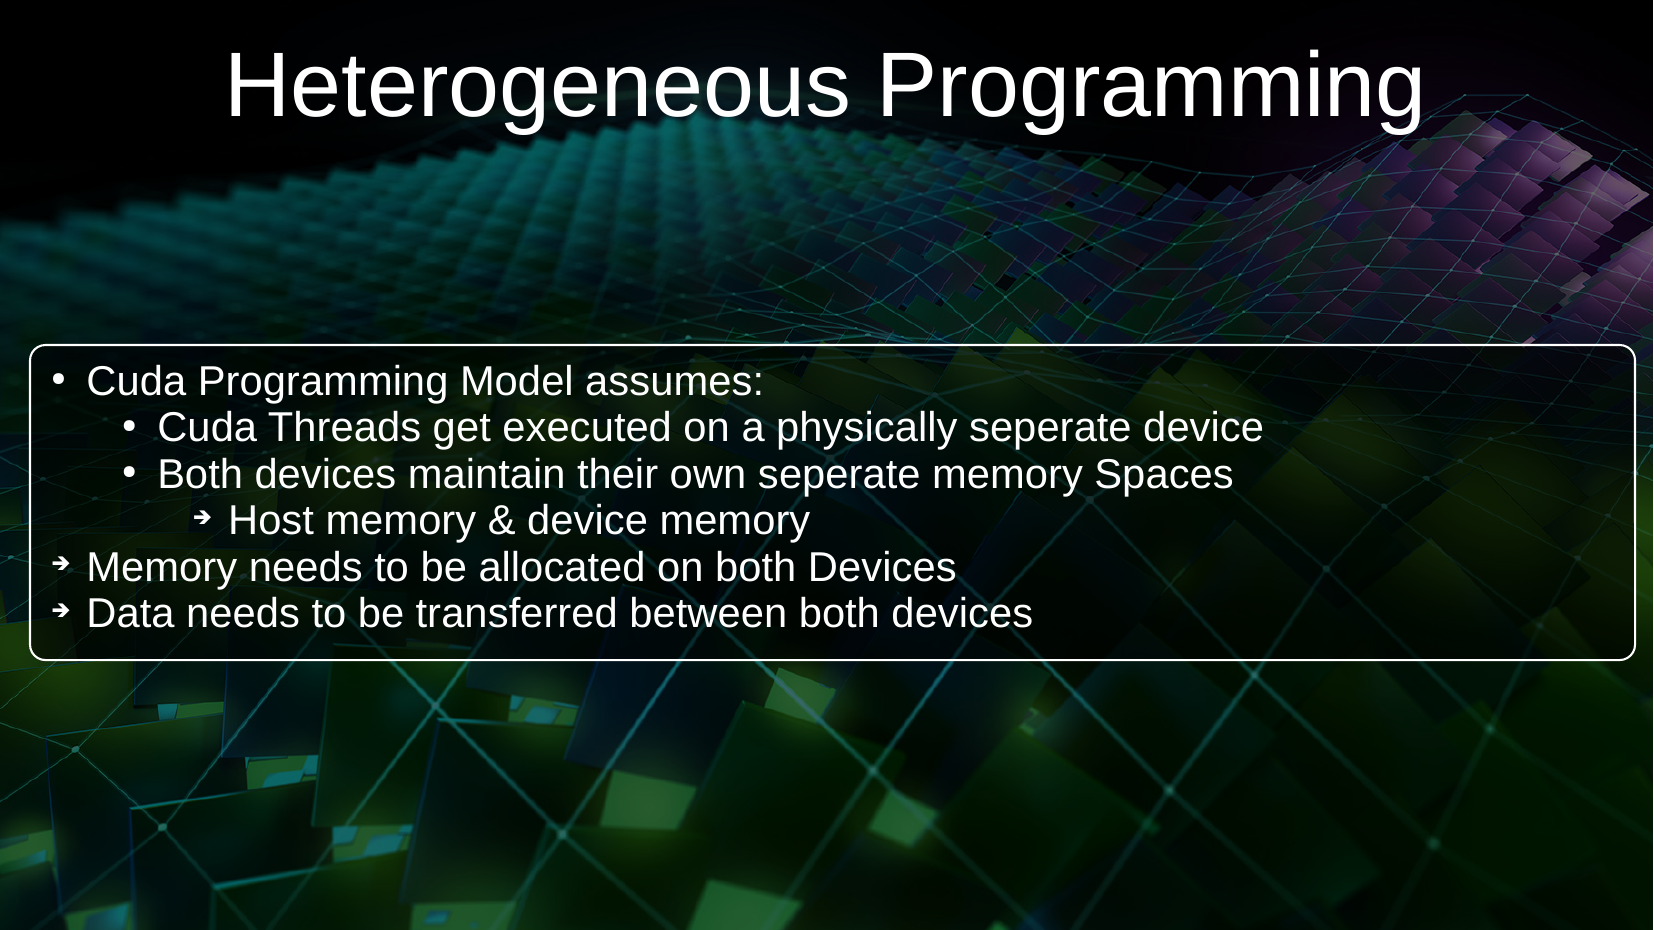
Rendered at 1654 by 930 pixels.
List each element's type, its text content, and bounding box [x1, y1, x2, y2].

title Heterogeneous Programming [82, 19, 1571, 151]
text_box [30, 344, 1636, 661]
subtitle Cuda Programming Model assumes: Cuda Threads get executed on a physically seperate device Both devices maintain their own seperate memory Spaces Host memory & device memory Memory needs to be allocated on both Devices Data needs to be transferred between both devices [45, 357, 1621, 646]
picture [0, 0, 1653, 930]
